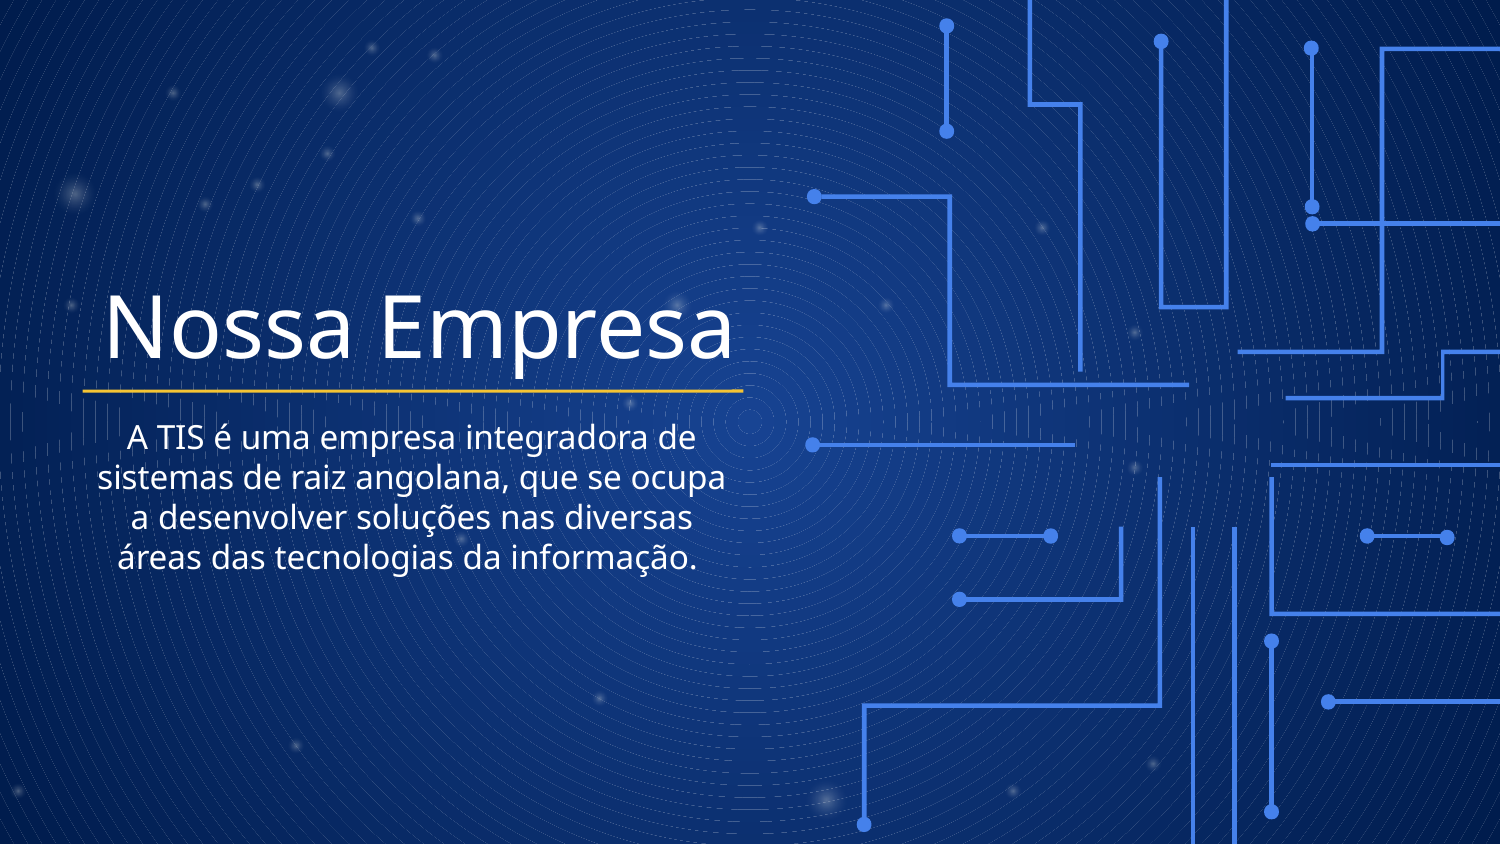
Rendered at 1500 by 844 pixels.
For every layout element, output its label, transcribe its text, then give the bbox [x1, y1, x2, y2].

subtitle A TIS é uma empresa integradora de sistemas de raiz angolana, que se ocupa a desenvolver soluções nas diversas áreas das tecnologias da informação. [80, 401, 745, 605]
title Nossa Empresa [59, 235, 781, 392]
